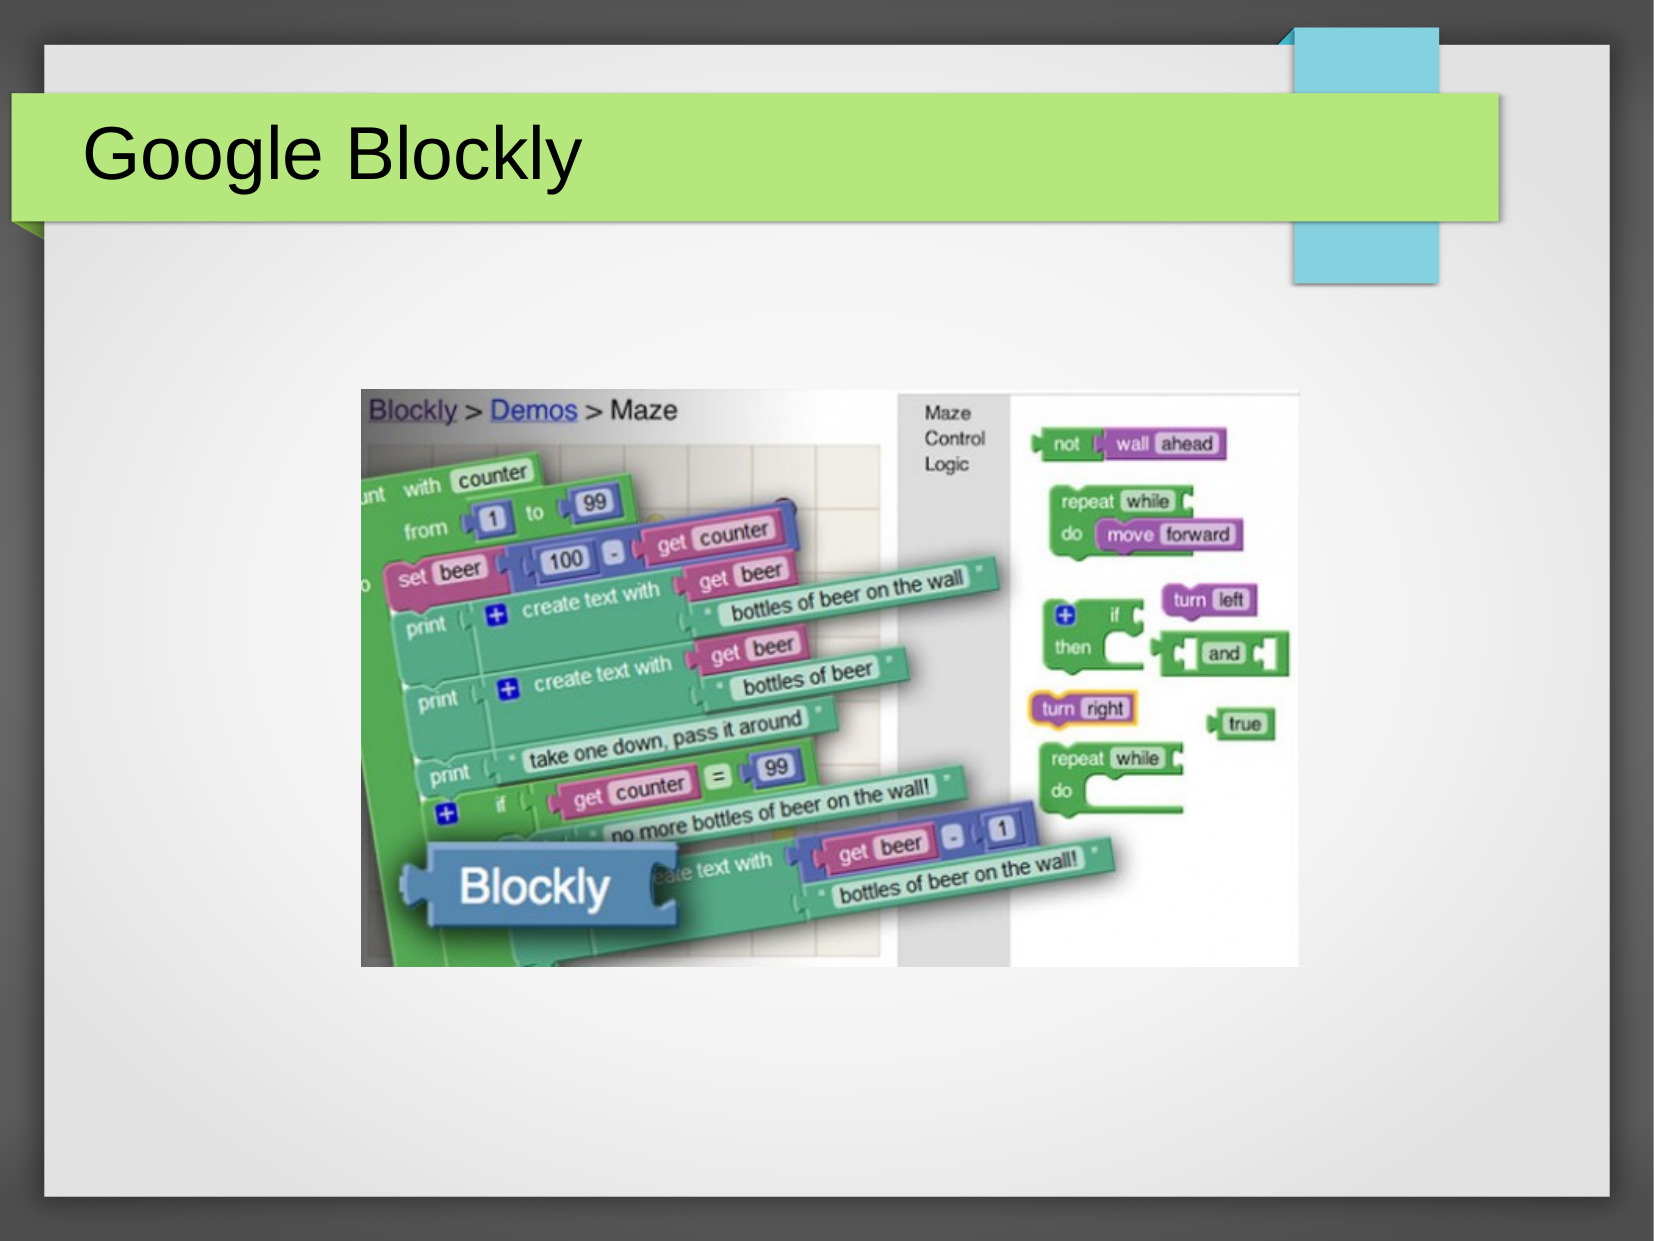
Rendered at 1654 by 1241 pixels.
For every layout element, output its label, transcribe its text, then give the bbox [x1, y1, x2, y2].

picture [0, 0, 1654, 1241]
title Google Blockly [82, 94, 1264, 213]
